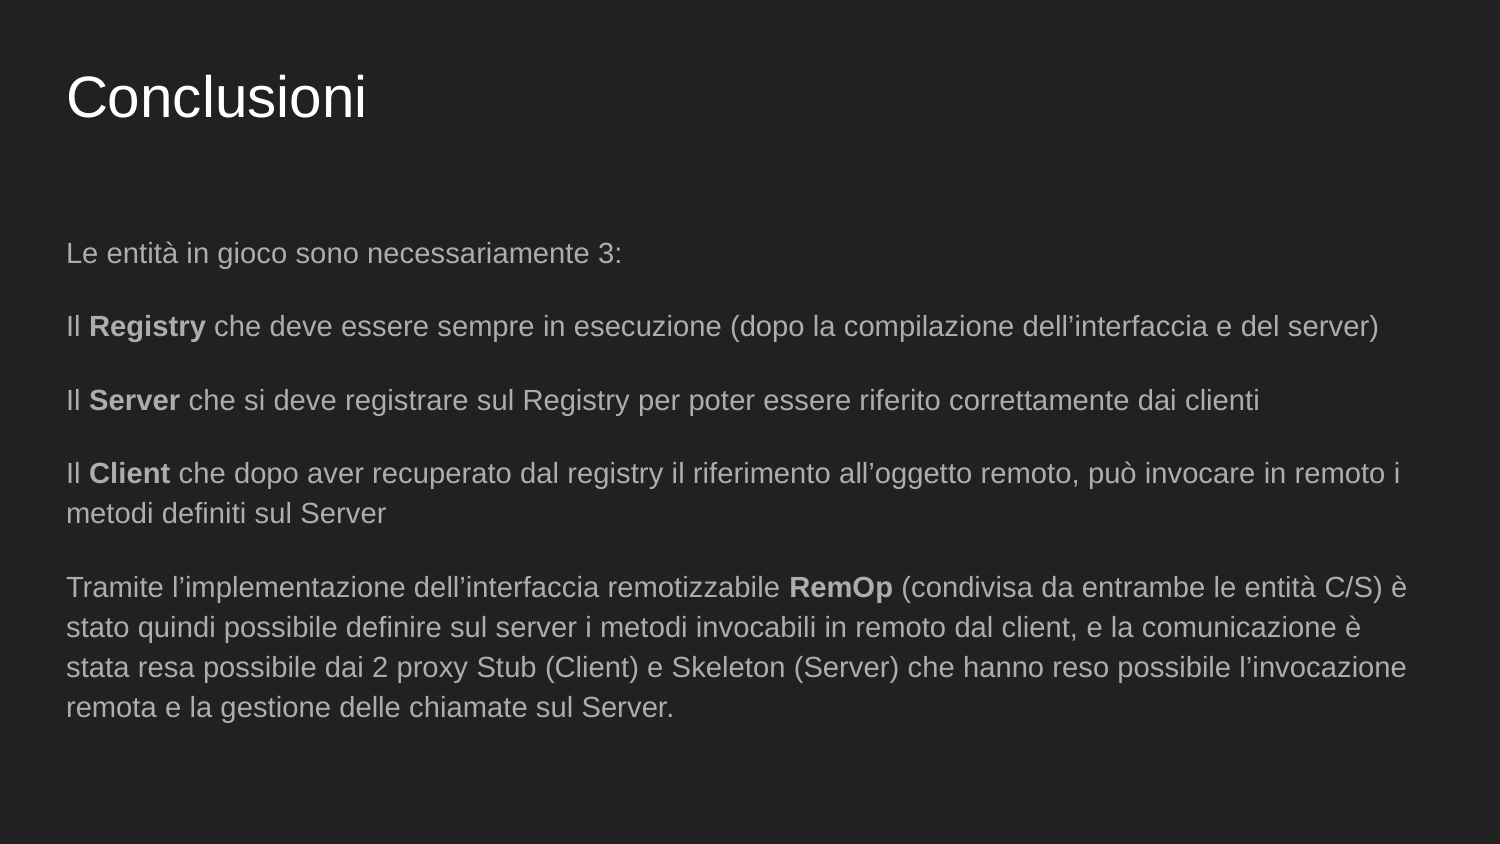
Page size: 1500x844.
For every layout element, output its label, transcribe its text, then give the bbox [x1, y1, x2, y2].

title Conclusioni [51, 44, 1449, 139]
list Le entità in gioco sono necessariamente 3: Il Registry che deve essere sempre in esecuzione (dopo la compilazione dell’interfaccia e del server) Il Server che si deve registrare sul Registry per poter essere riferito correttamente dai clienti Il Client che dopo aver recuperato dal registry il riferimento all’oggetto remoto, può invocare in remoto i metodi definiti sul Server Tramite l’implementazione dell’interfaccia remotizzabile RemOp (condivisa da entrambe le entità C/S) è stato quindi possibile definire sul server i metodi invocabili in remoto dal client, e la comunicazione è stata resa possibile dai 2 proxy Stub (Client) e Skeleton (Server) che hanno reso possibile l’invocazione remota e la gestione delle chiamate sul Server. [51, 213, 1449, 789]
